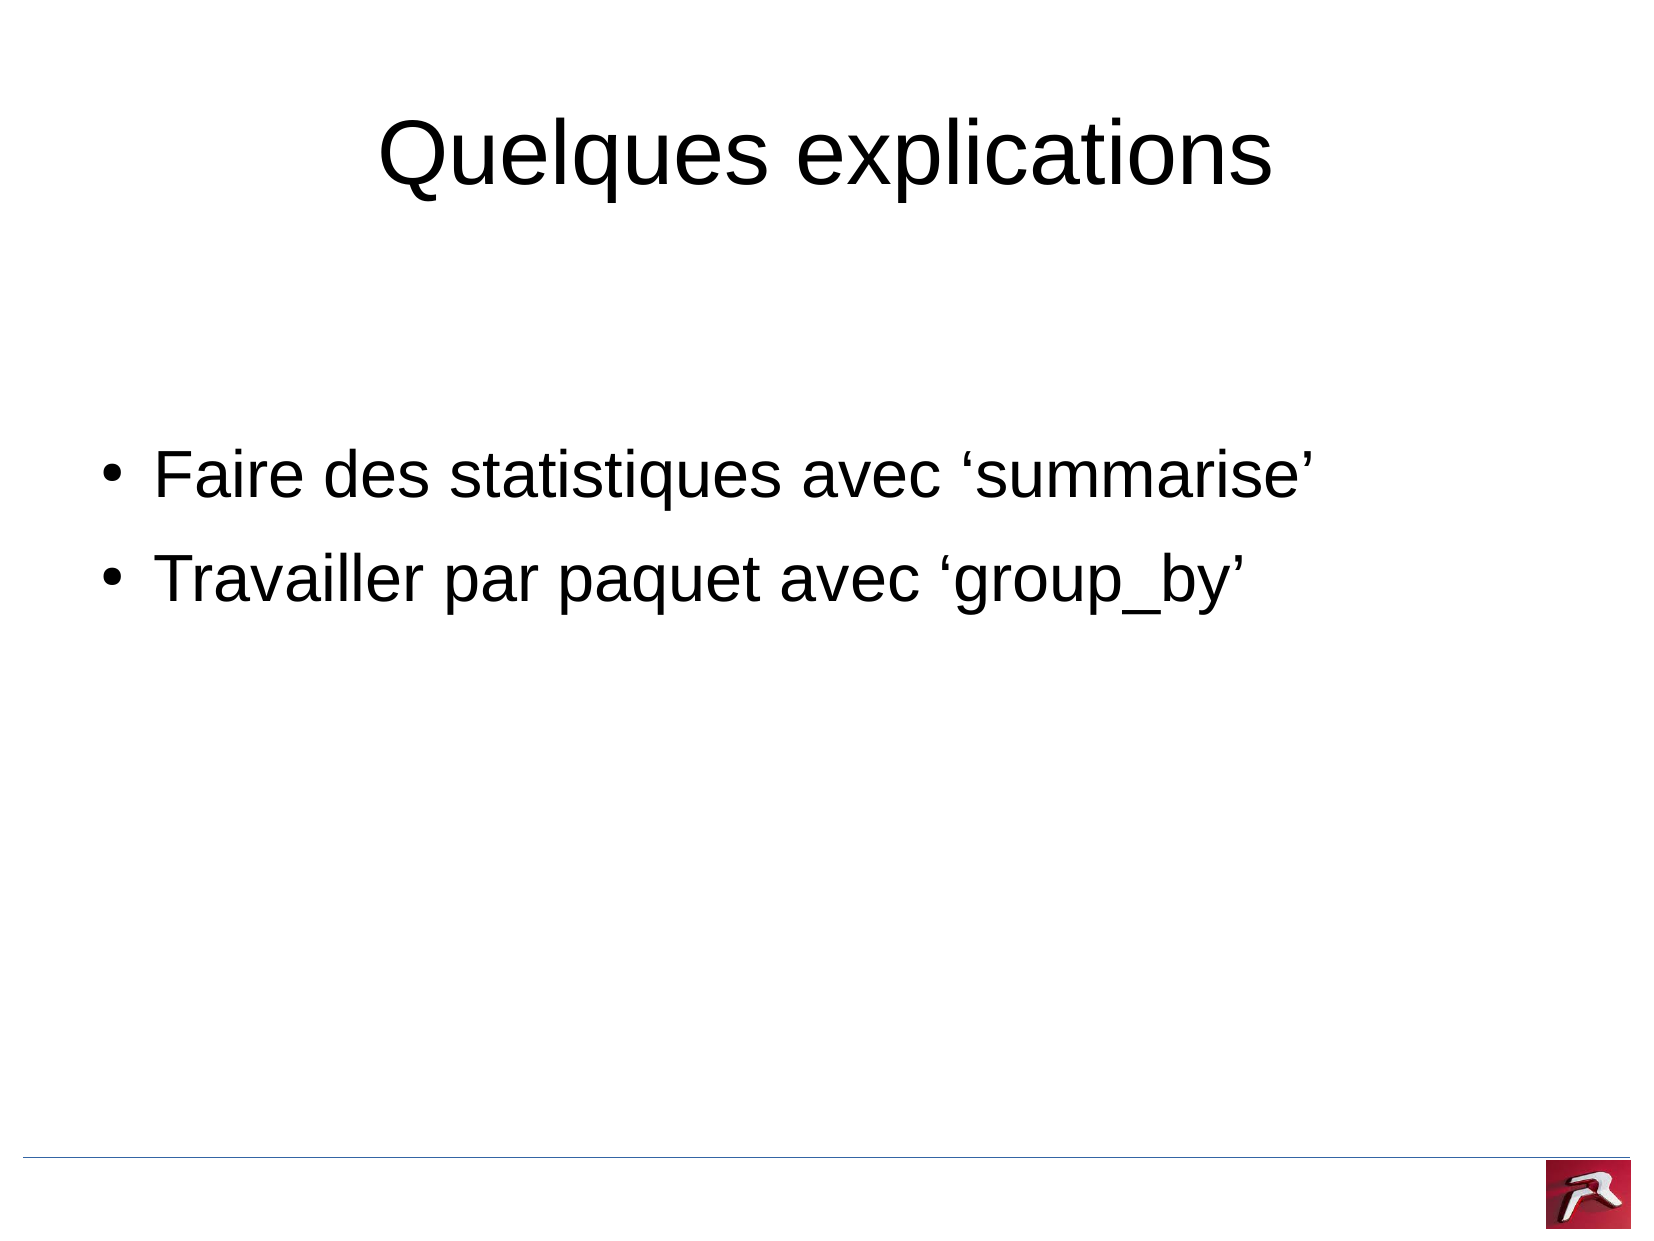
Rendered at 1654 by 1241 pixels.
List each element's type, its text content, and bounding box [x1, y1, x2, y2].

list Faire des statistiques avec ‘summarise’ Travailler par paquet avec ‘group_by’ [82, 437, 1571, 1157]
picture [1546, 1160, 1631, 1229]
title Quelques explications [82, 49, 1571, 257]
